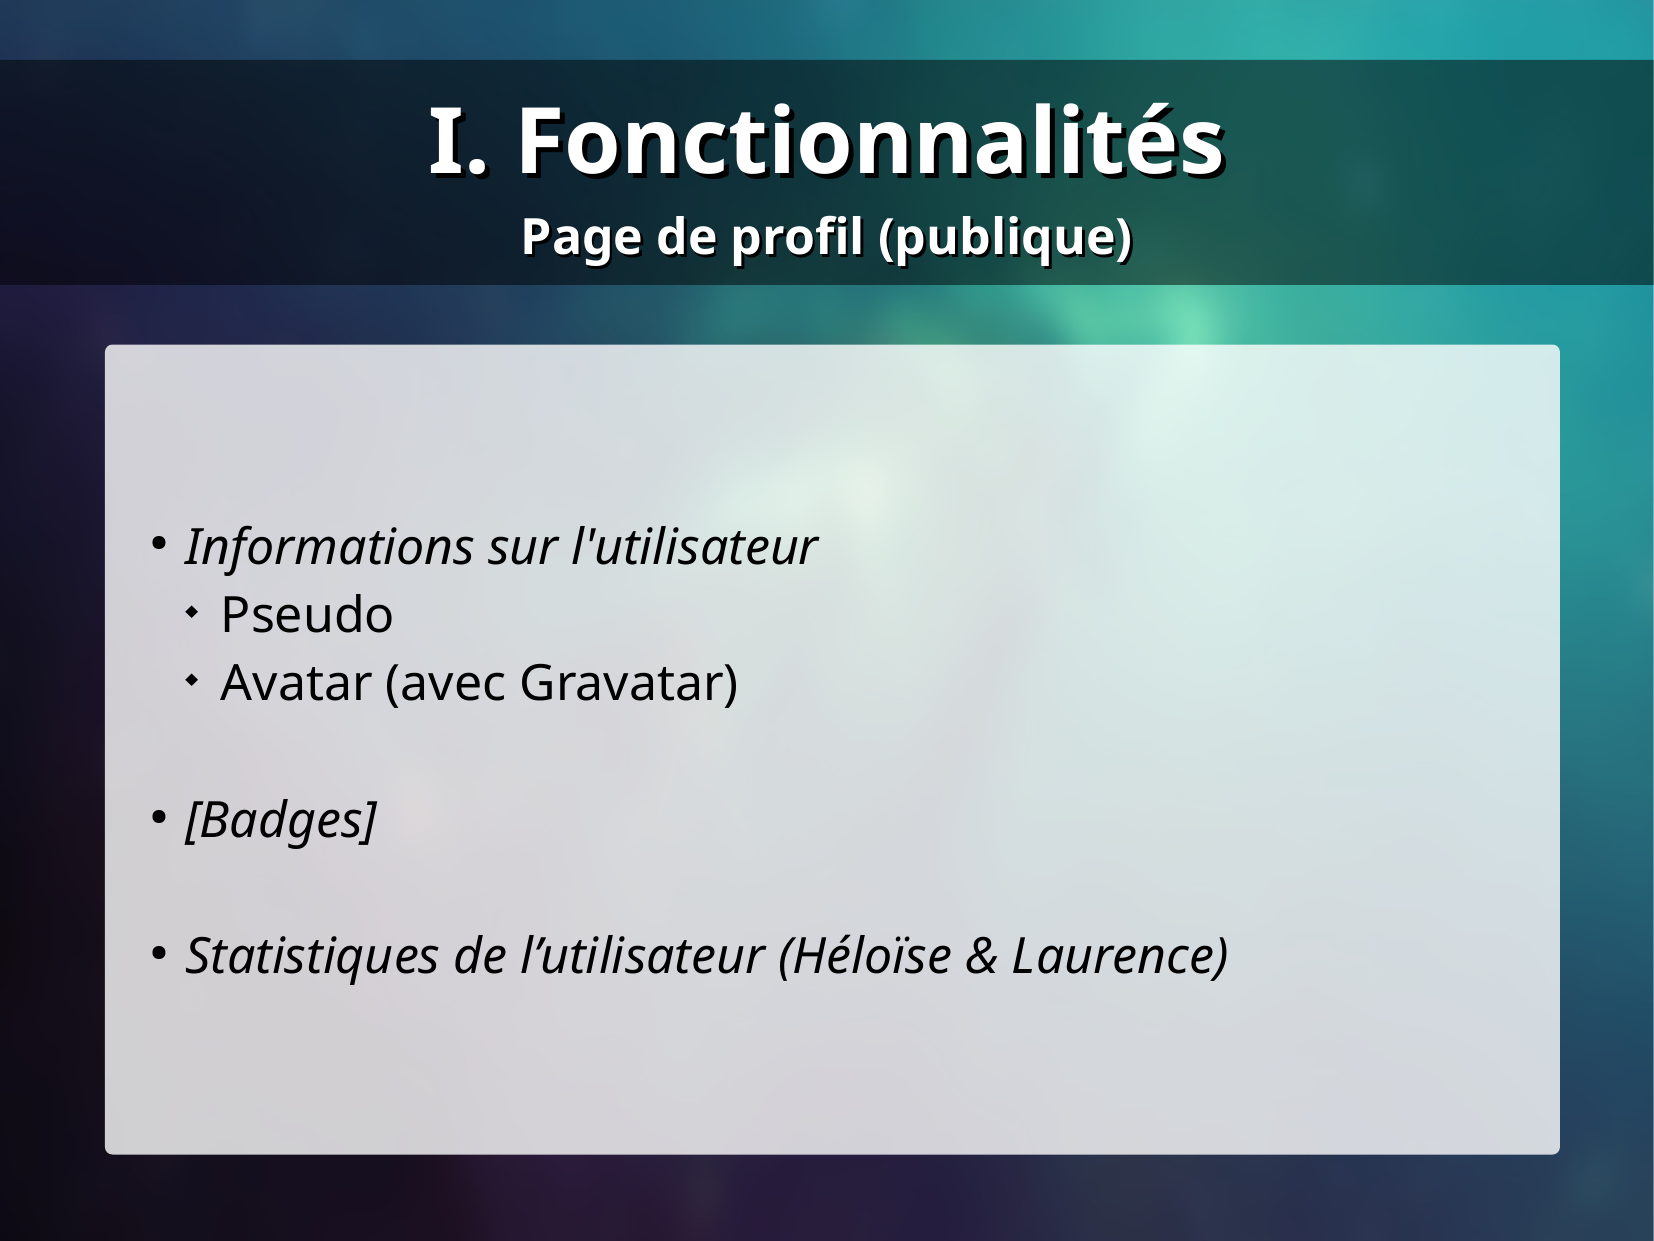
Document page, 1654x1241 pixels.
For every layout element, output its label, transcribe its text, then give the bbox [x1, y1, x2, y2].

subtitle Informations sur l'utilisateur Pseudo Avatar (avec Gravatar) [Badges] Statistiques de l’utilisateur (Héloïse & Laurence) [104, 344, 1560, 1155]
title I. Fonctionnalités Page de profil (publique) [0, 59, 1654, 285]
picture [0, 0, 1654, 59]
picture [0, 285, 1654, 1241]
